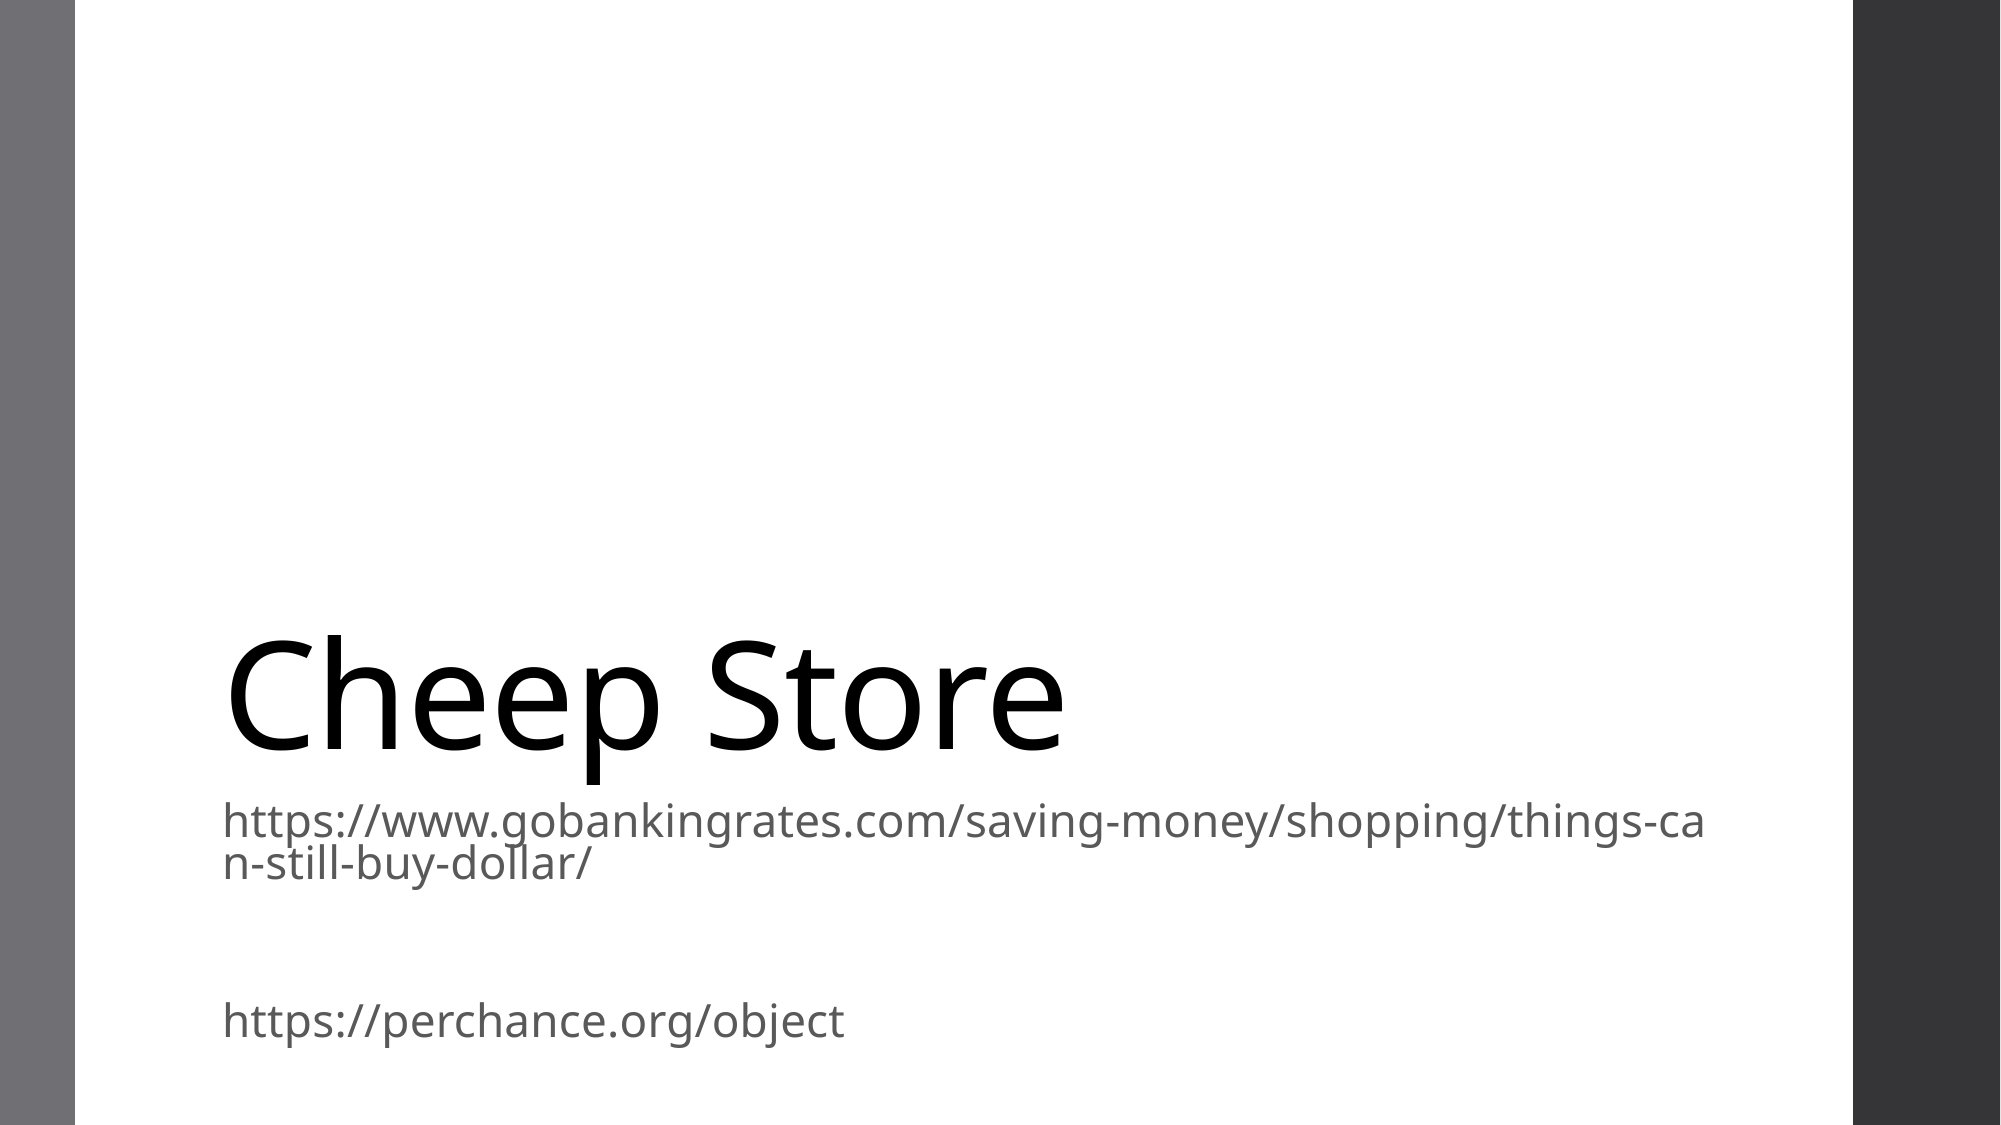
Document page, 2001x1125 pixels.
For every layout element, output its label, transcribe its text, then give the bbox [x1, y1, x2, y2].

title Cheep Store [206, 124, 1752, 787]
list https://www.gobankingrates.com/saving-money/shopping/things-can-still-buy-dollar/ https://perchance.org/object [206, 787, 1752, 1066]
